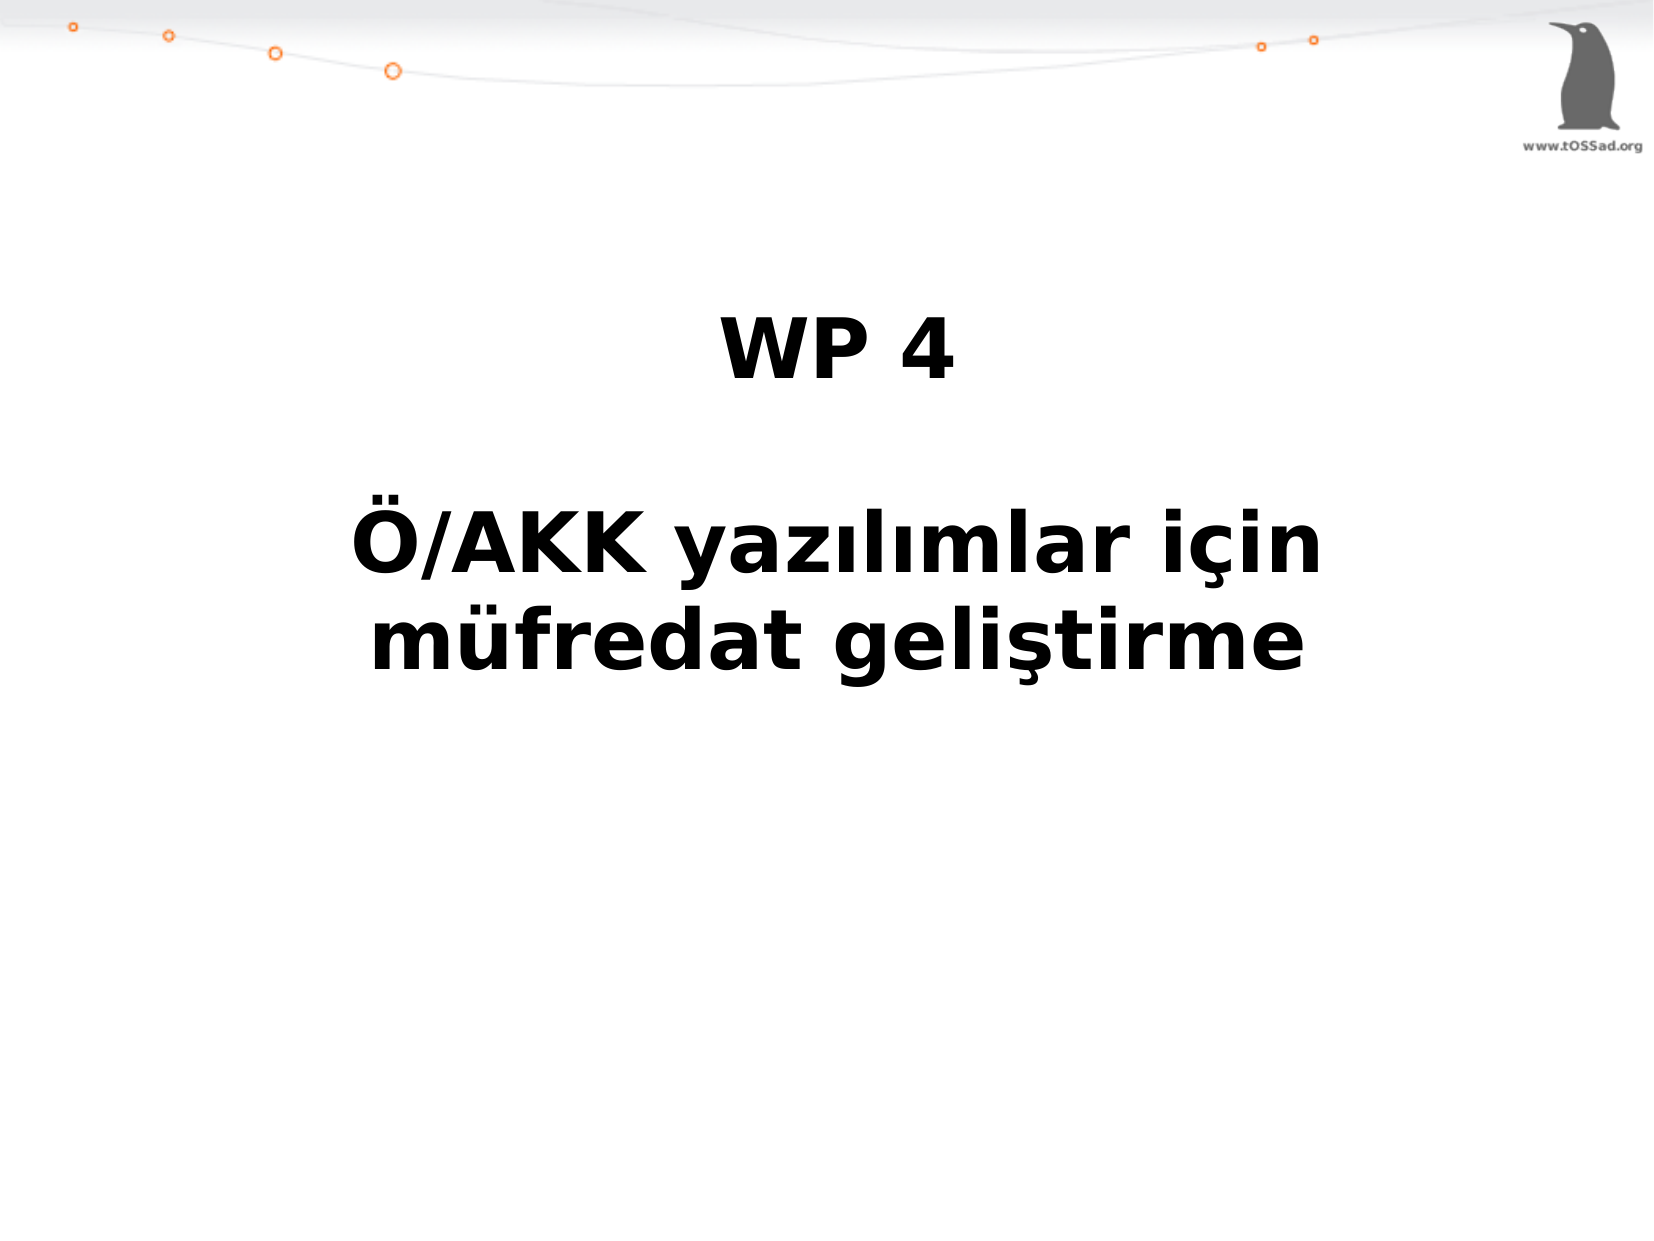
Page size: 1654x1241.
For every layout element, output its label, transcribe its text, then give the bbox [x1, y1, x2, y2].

title WP 4 Ö/AKK yazılımlar için müfredat geliştirme [131, 301, 1544, 690]
picture [0, 0, 1654, 157]
